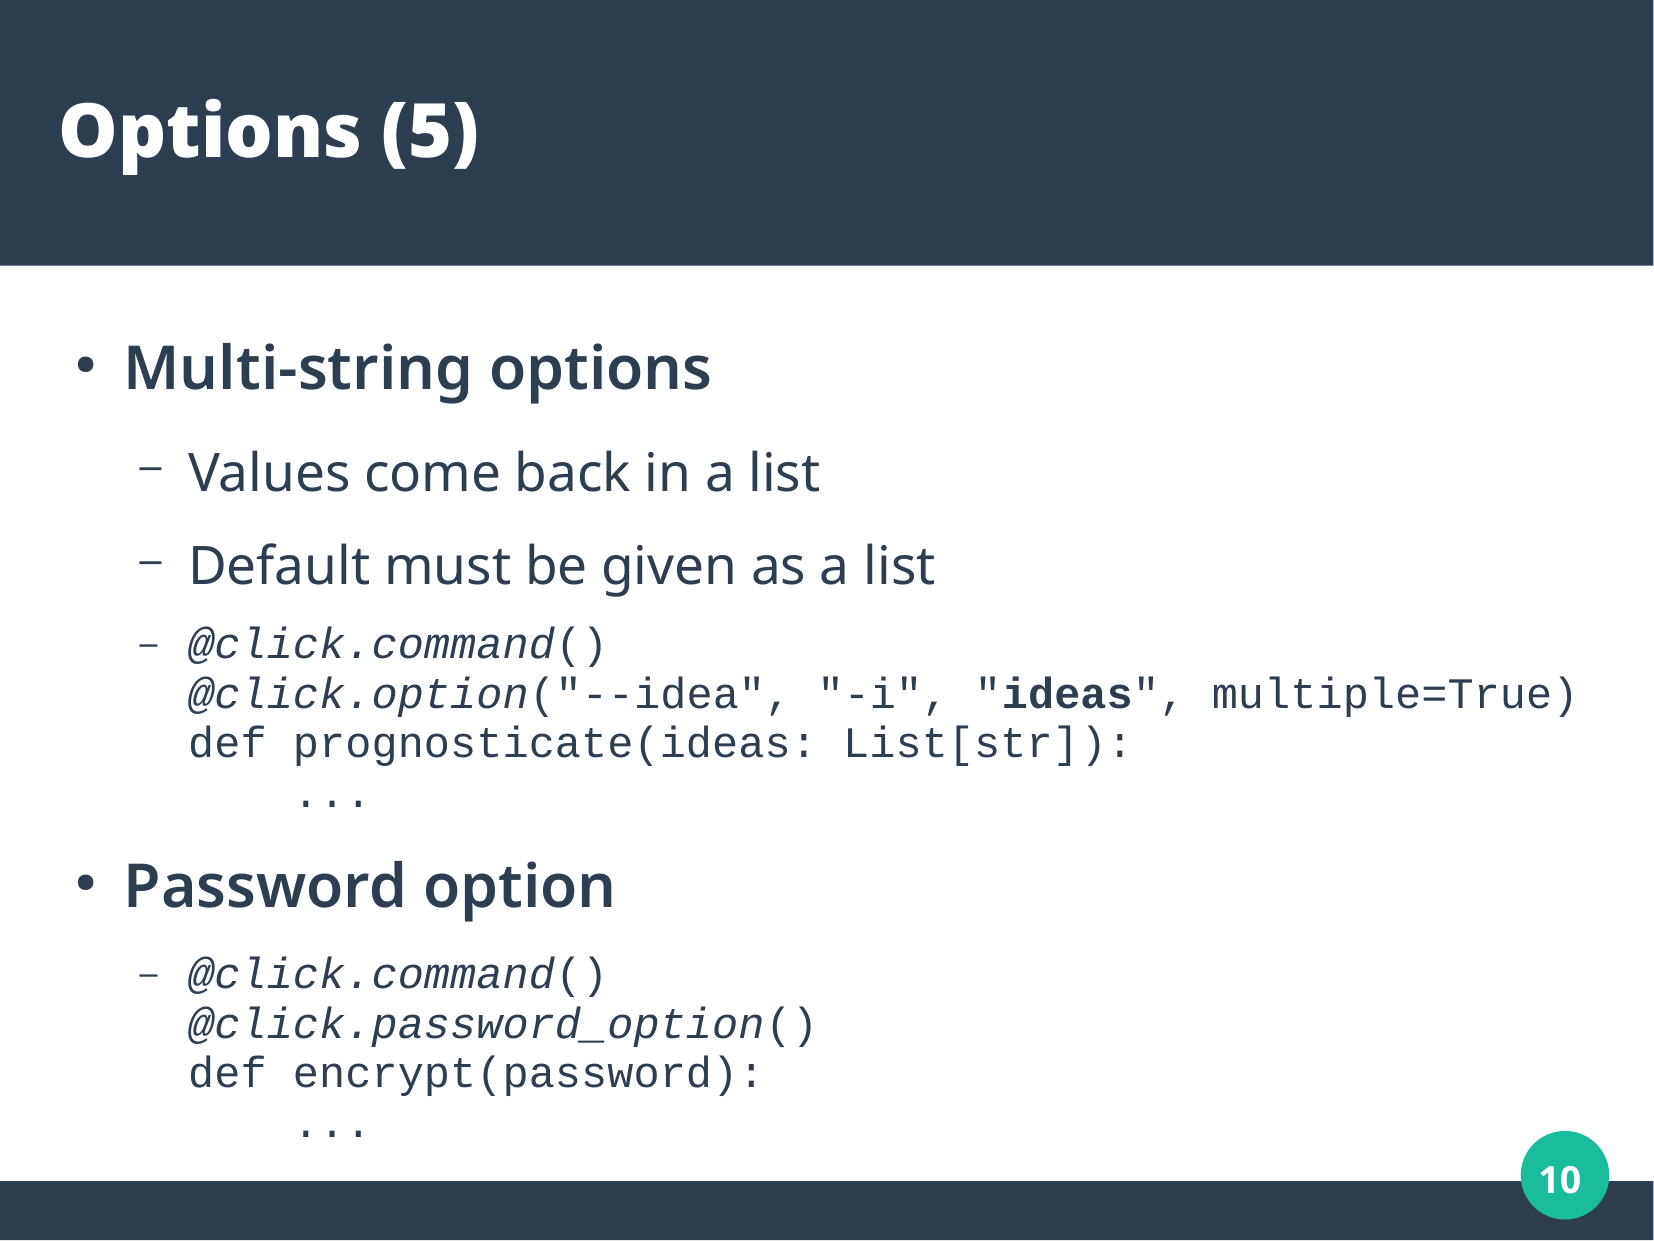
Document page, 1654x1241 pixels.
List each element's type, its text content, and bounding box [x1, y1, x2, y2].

list Multi-string options Values come back in a list Default must be given as a list @click.command() @click.option("--idea", "-i", "ideas", multiple=True) def prognosticate(ideas: List[str]): ... Password option @click.command() @click.password_option() def encrypt(password): ... [59, 324, 1595, 1152]
title Options (5) [59, 49, 1595, 207]
text_box <number> [1523, 1146, 1654, 1205]
